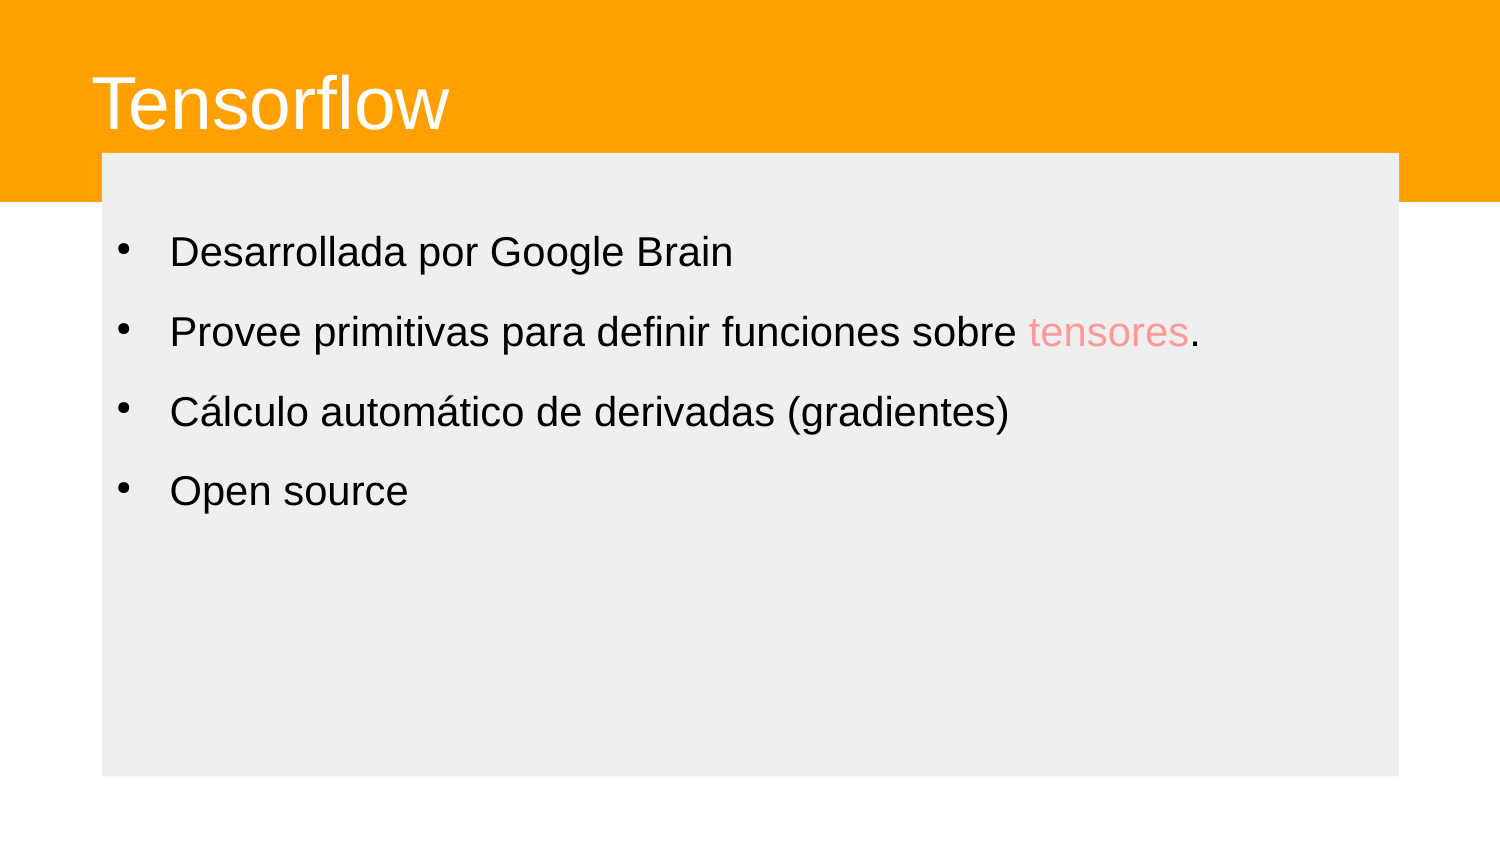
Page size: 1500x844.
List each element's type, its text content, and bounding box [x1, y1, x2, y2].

title Tensorflow [76, 17, 1391, 160]
list Desarrollada por Google Brain Provee primitivas para definir funciones sobre tensores. Cálculo automático de derivadas (gradientes) Open source [98, 225, 1396, 831]
